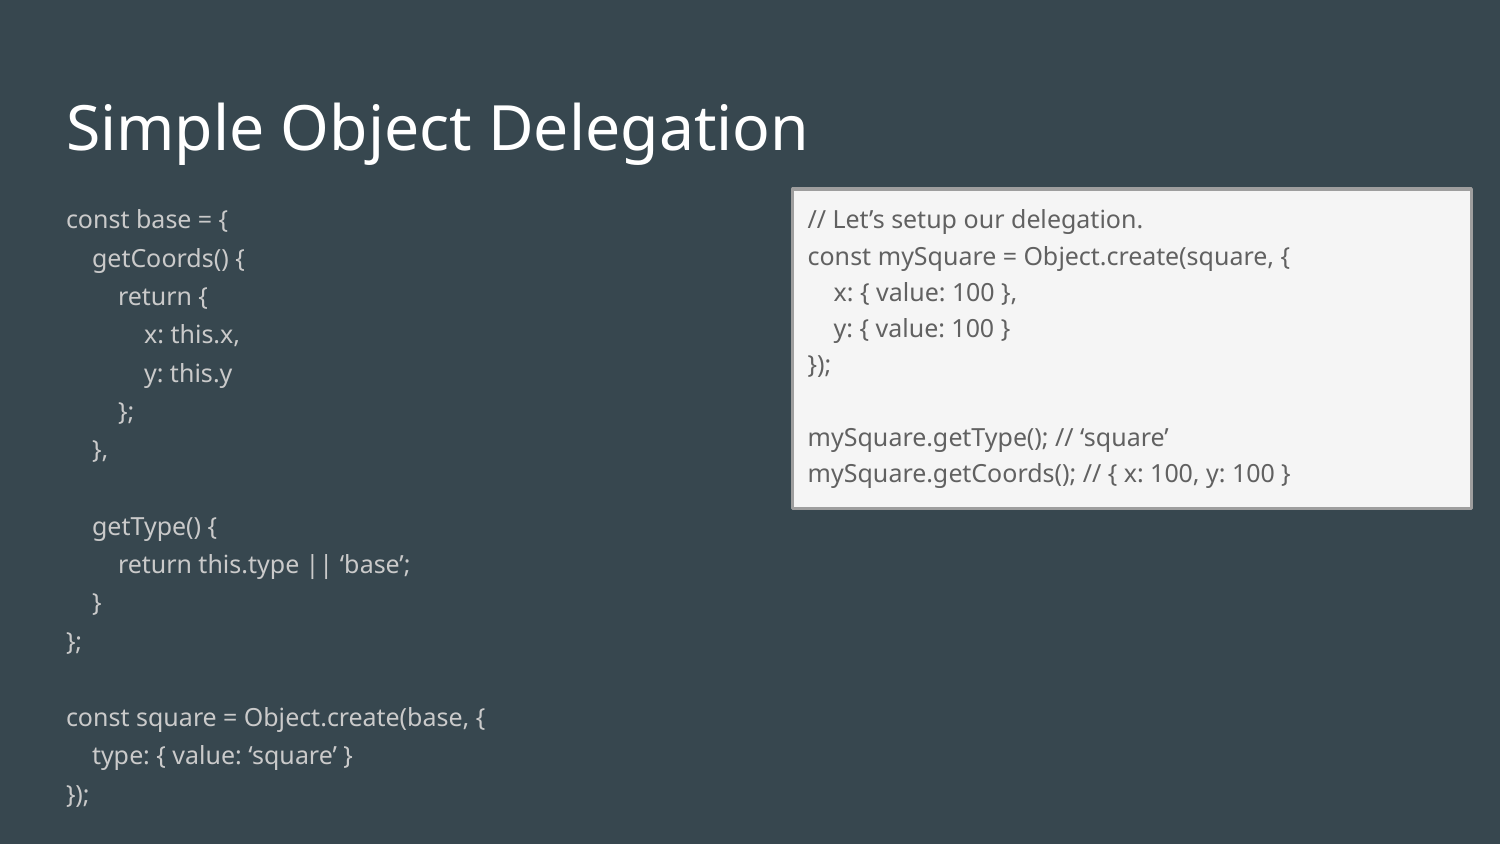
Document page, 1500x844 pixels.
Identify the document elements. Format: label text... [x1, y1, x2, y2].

list // Let’s setup our delegation. const mySquare = Object.create(square, { x: { value: 100 }, y: { value: 100 } }); mySquare.getType(); // ‘square’ mySquare.getCoords(); // { x: 100, y: 100 } [792, 189, 1472, 509]
list const base = { getCoords() { return { x: this.x, y: this.y }; }, getType() { return this.type || ‘base’; } }; const square = Object.create(base, { type: { value: ‘square’ } }); [51, 189, 708, 830]
title Simple Object Delegation [51, 72, 1449, 167]
